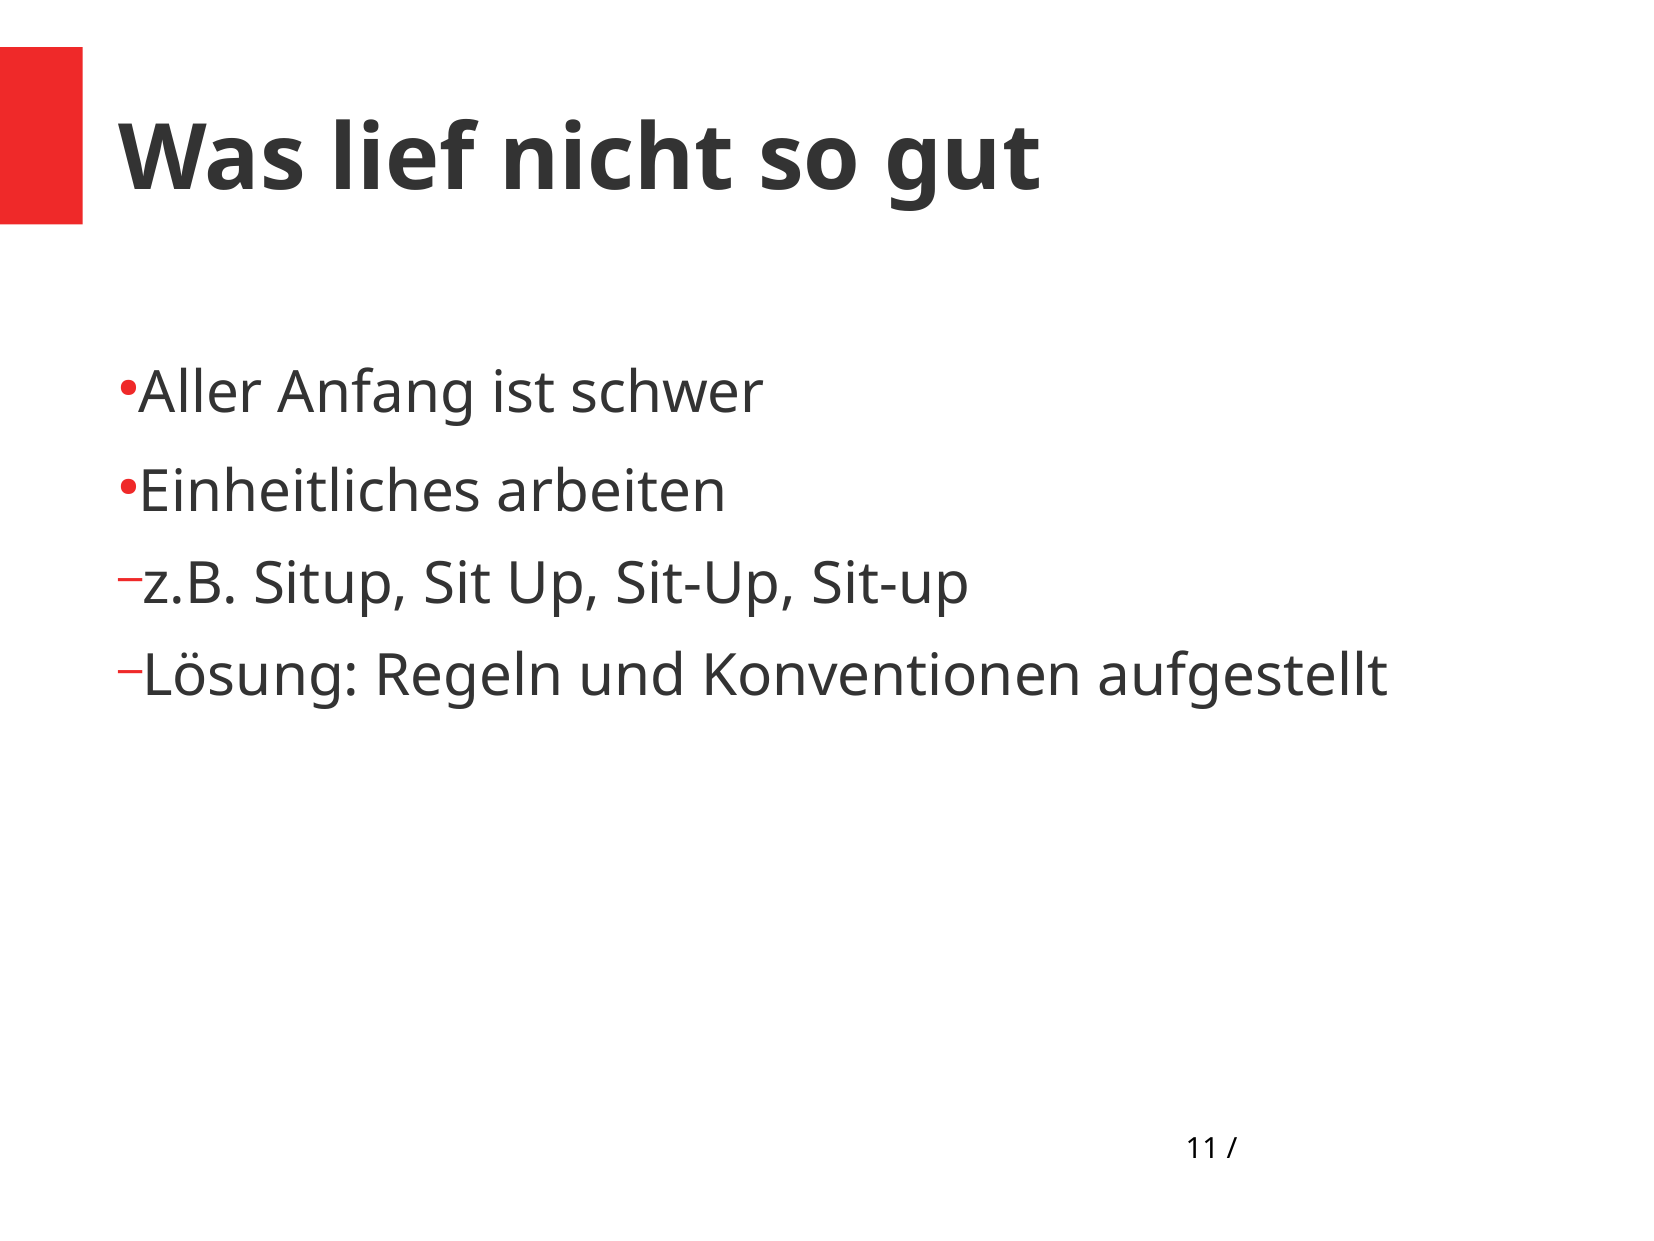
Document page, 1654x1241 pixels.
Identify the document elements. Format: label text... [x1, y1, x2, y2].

text_box / [1185, 1129, 1571, 1216]
title Was lief nicht so gut [118, 49, 1571, 257]
list Aller Anfang ist schwer Einheitliches arbeiten z.B. Situp, Sit Up, Sit-Up, Sit-up Lösung: Regeln und Konventionen aufgestellt [118, 354, 1536, 1074]
